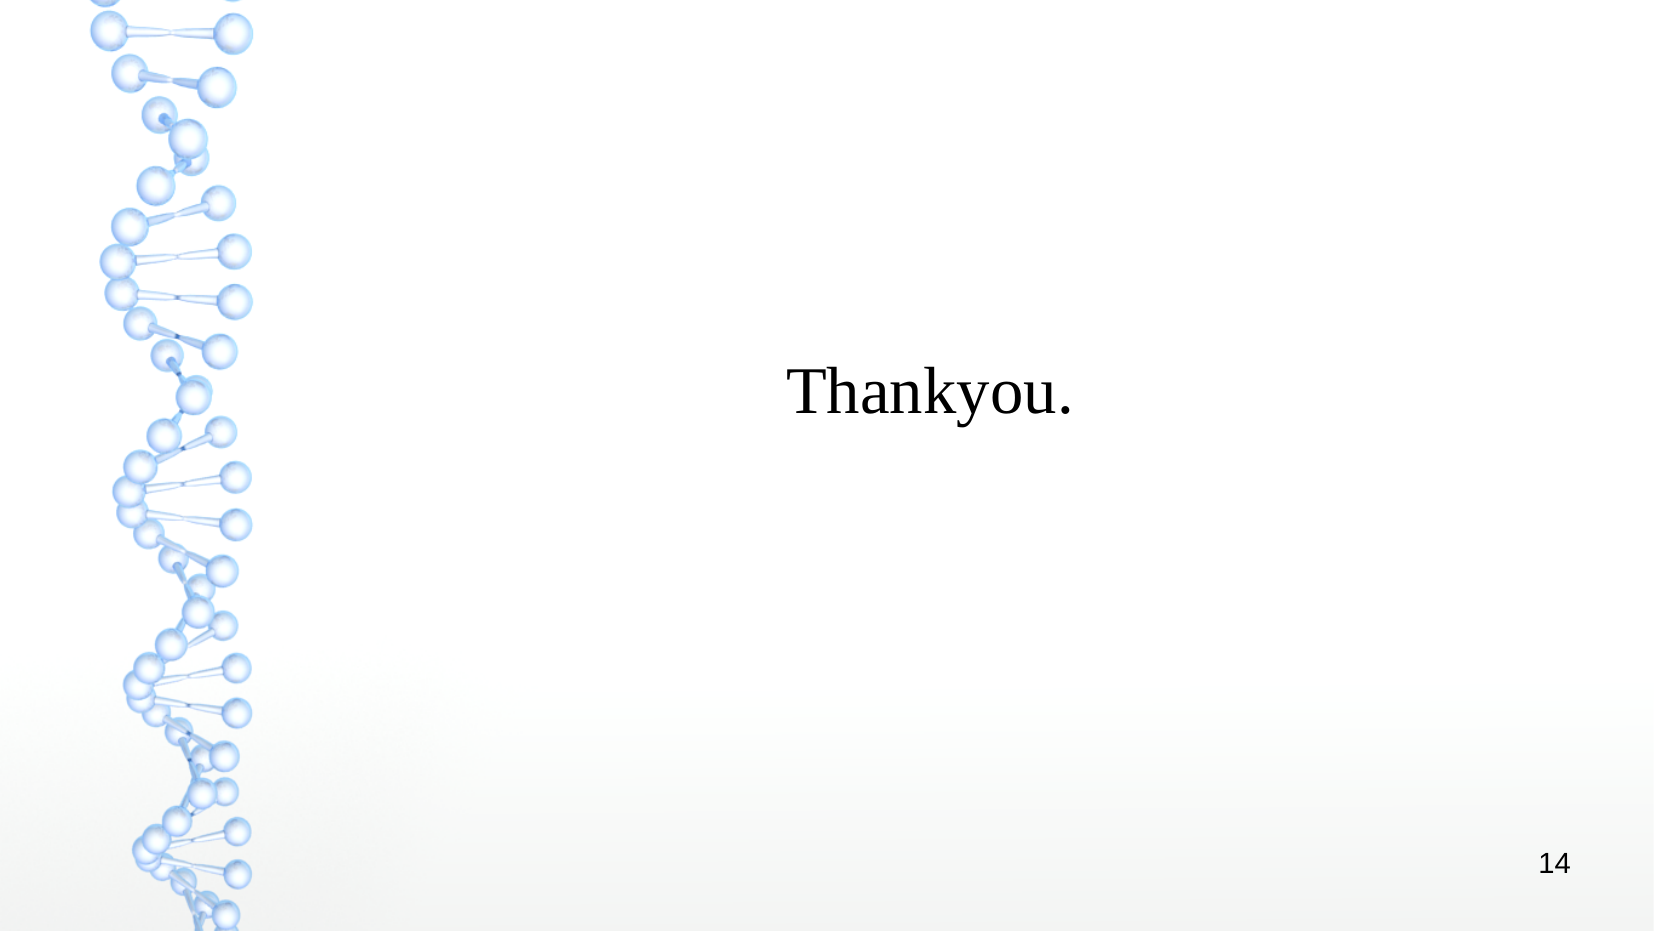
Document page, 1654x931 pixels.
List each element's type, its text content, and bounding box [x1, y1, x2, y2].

subtitle Thankyou. [265, 35, 1595, 748]
picture [0, 0, 1654, 931]
